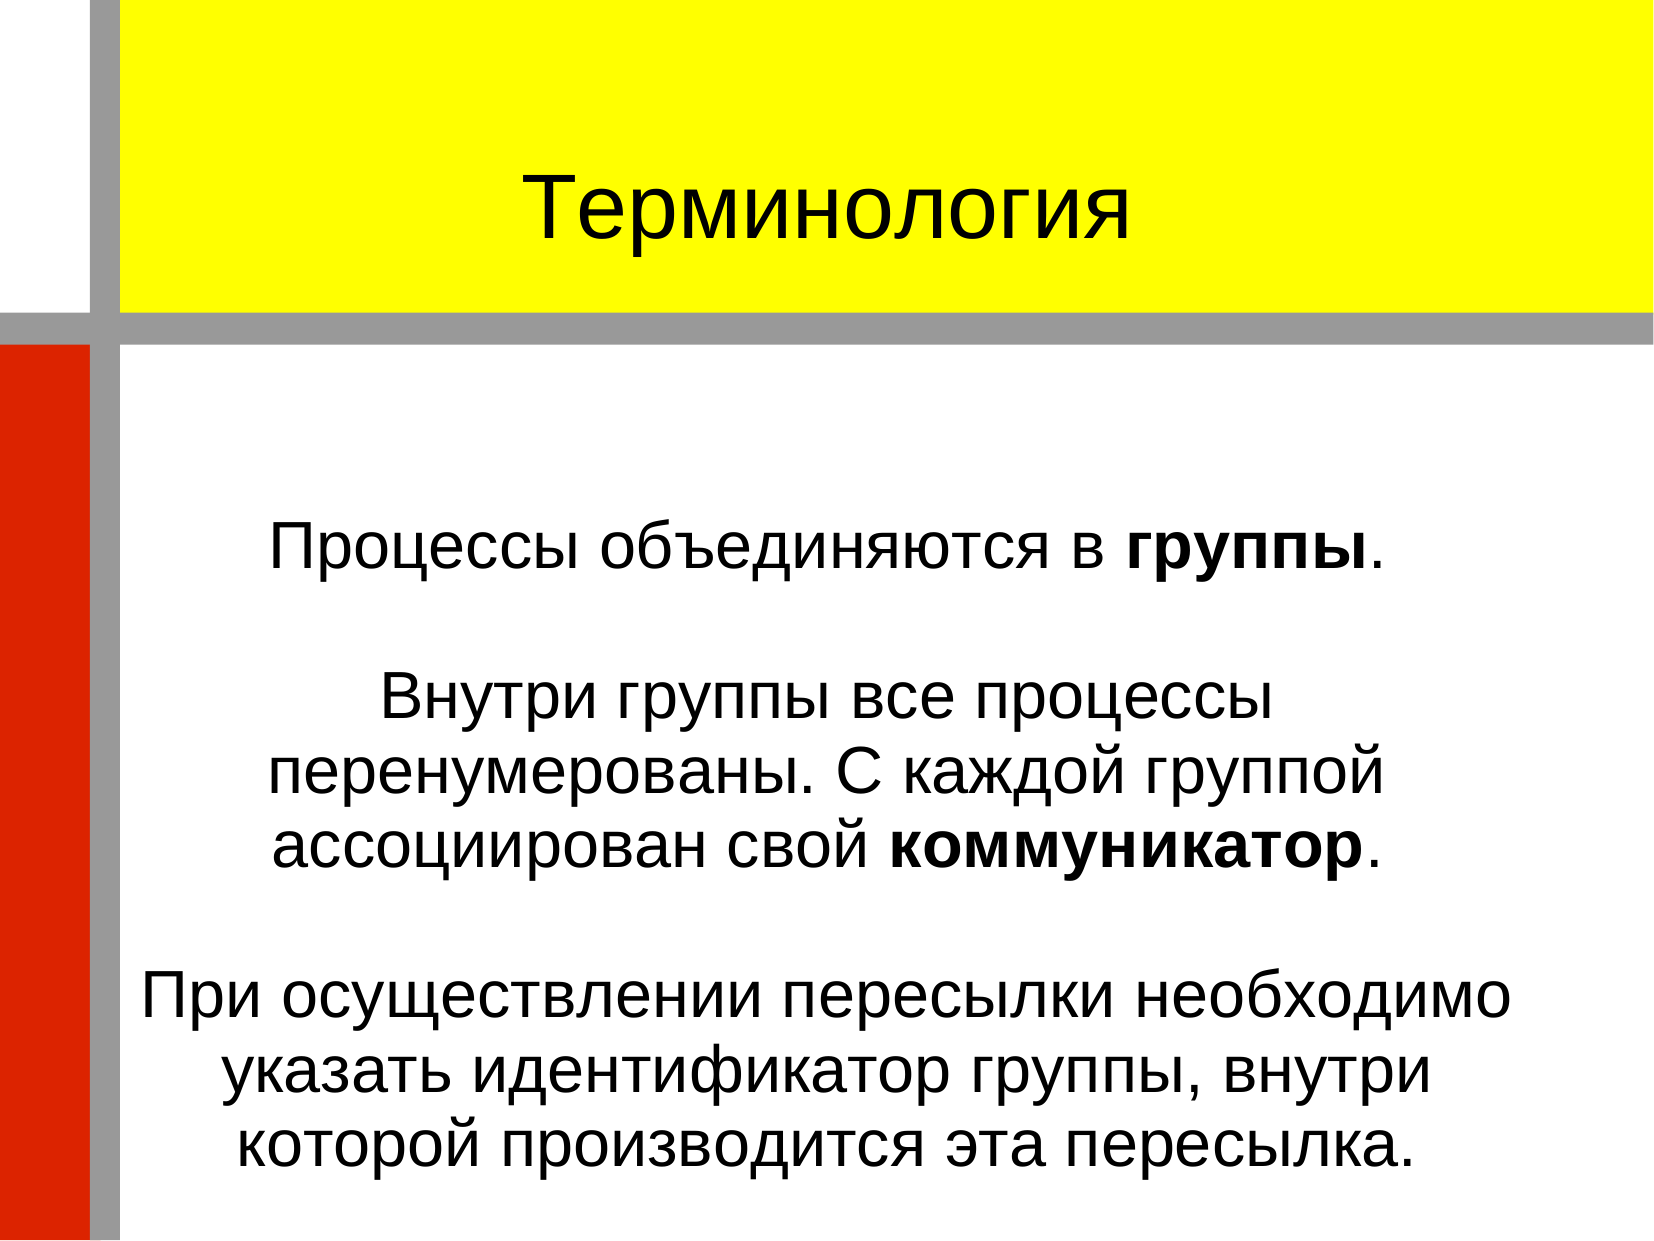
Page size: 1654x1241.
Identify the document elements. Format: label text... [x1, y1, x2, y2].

subtitle Процессы объединяются в группы. Внутри группы все процессы перенумерованы. С каждой группой ассоциирован свой коммуникатор. При осуществлении пересылки необходимо указать идентификатор группы, внутри которой производится эта пересылка. [121, 391, 1534, 1241]
title Терминология [121, 102, 1534, 311]
